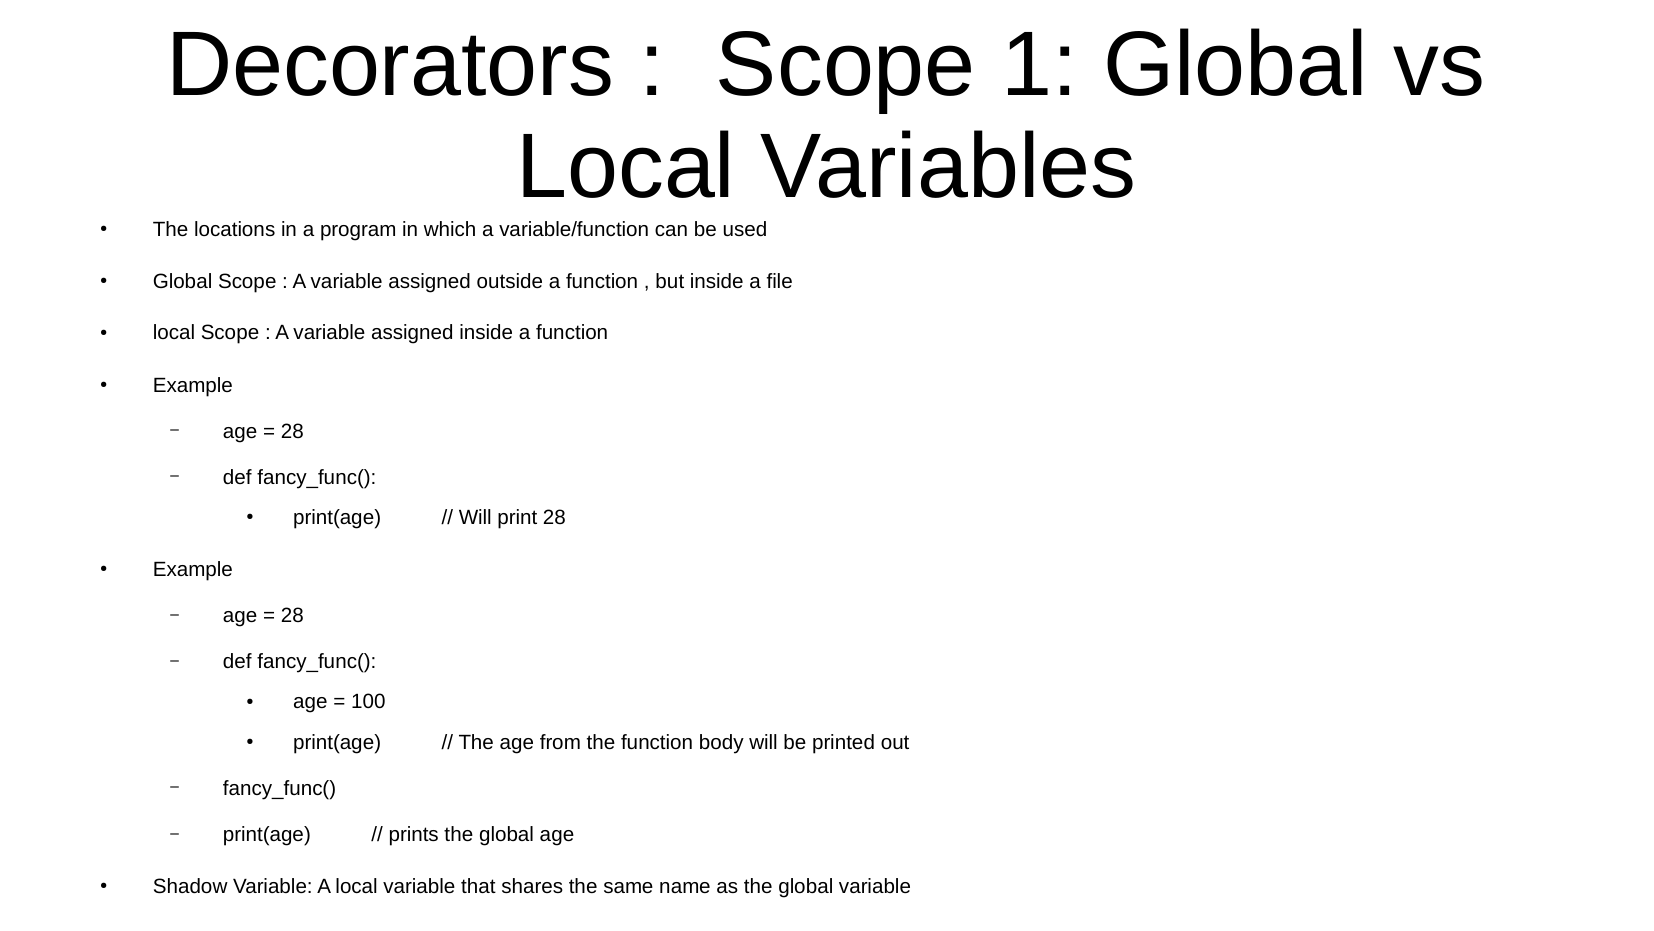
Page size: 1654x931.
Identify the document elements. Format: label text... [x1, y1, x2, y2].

title Decorators : Scope 1: Global vs Local Variables [82, 12, 1571, 217]
list The locations in a program in which a variable/function can be used Global Scope : A variable assigned outside a function , but inside a file local Scope : A variable assigned inside a function Example age = 28 def fancy_func(): print(age) // Will print 28 Example age = 28 def fancy_func(): age = 100 print(age) // The age from the function body will be printed out fancy_func() print(age) // prints the global age Shadow Variable: A local variable that shares the same name as the global variable [82, 217, 1636, 901]
